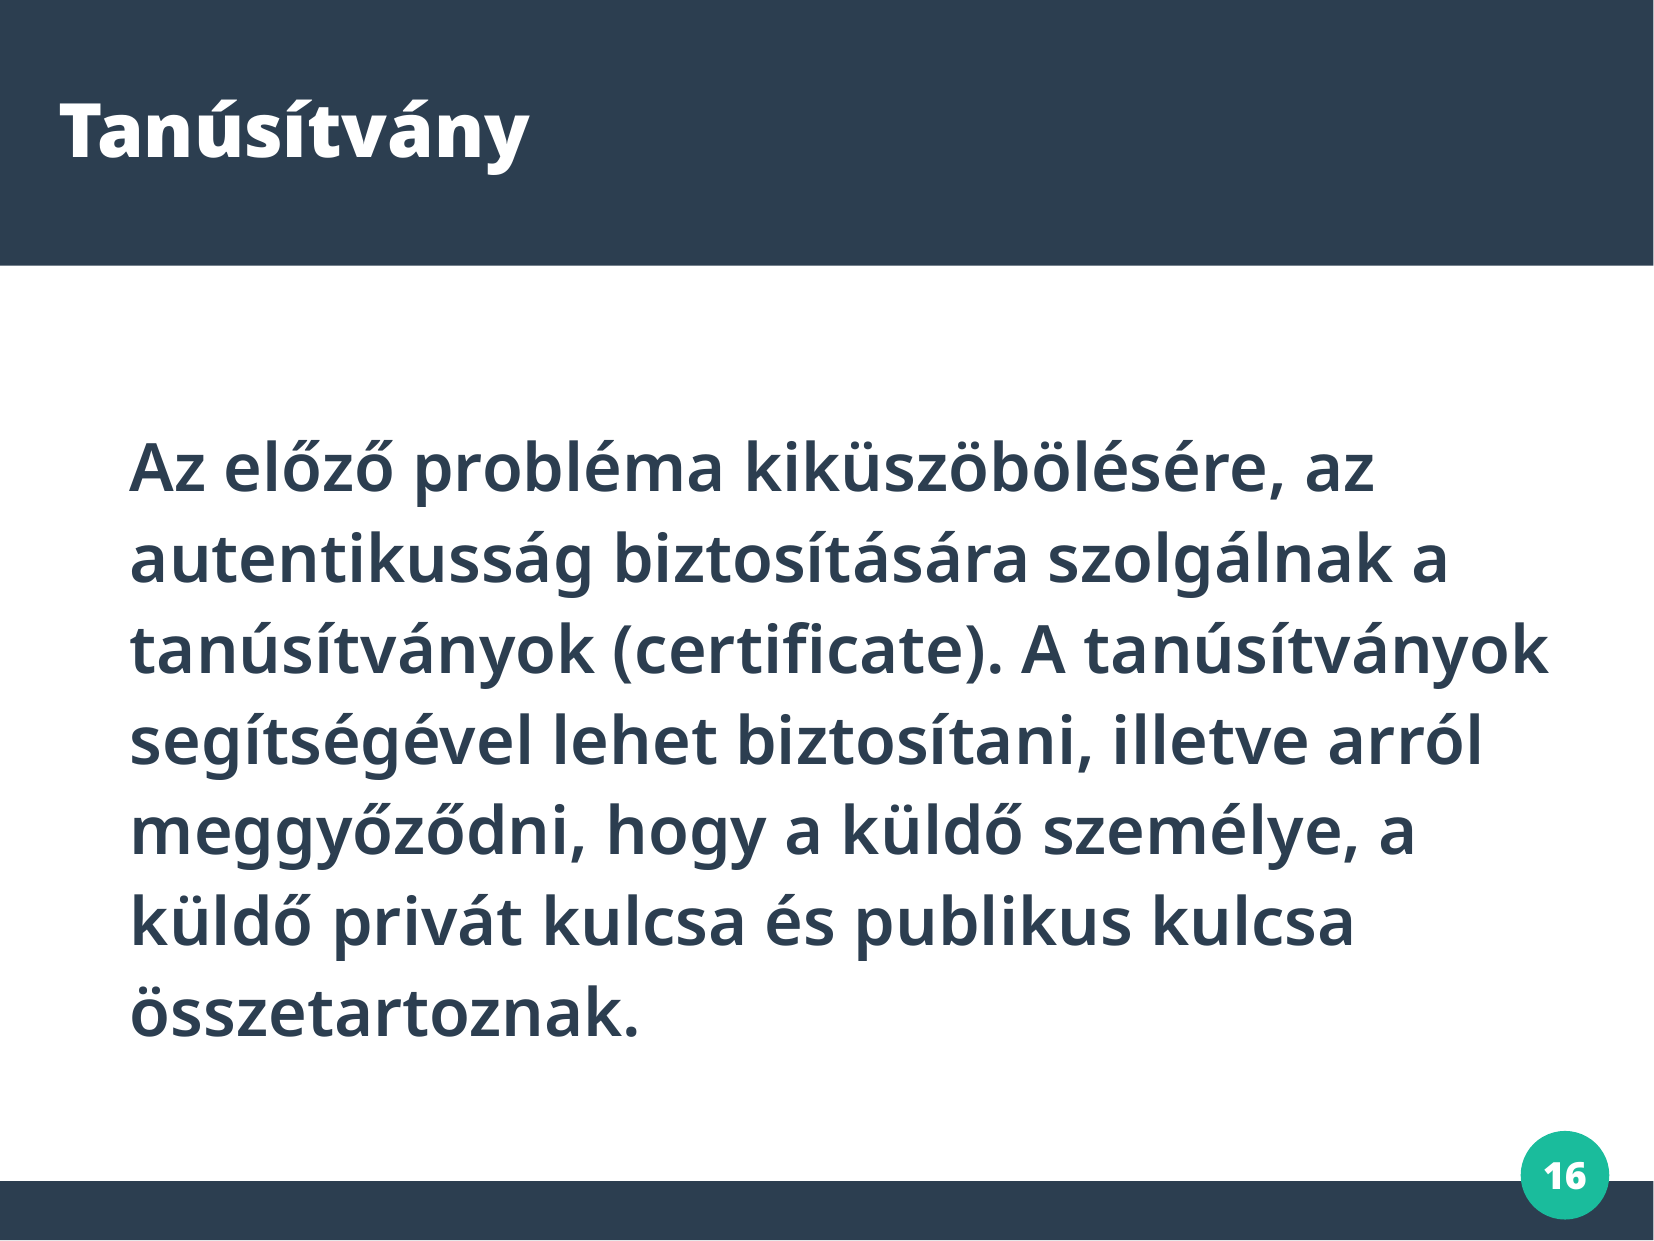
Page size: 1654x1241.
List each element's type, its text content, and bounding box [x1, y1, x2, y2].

title Tanúsítvány [59, 49, 1595, 207]
list Az előző probléma kiküszöbölésére, az autentikusság biztosítására szolgálnak a tanúsítványok (certificate). A tanúsítványok segítségével lehet biztosítani, illetve arról meggyőződni, hogy a küldő személye, a küldő privát kulcsa és publikus kulcsa összetartoznak. [59, 324, 1595, 1152]
